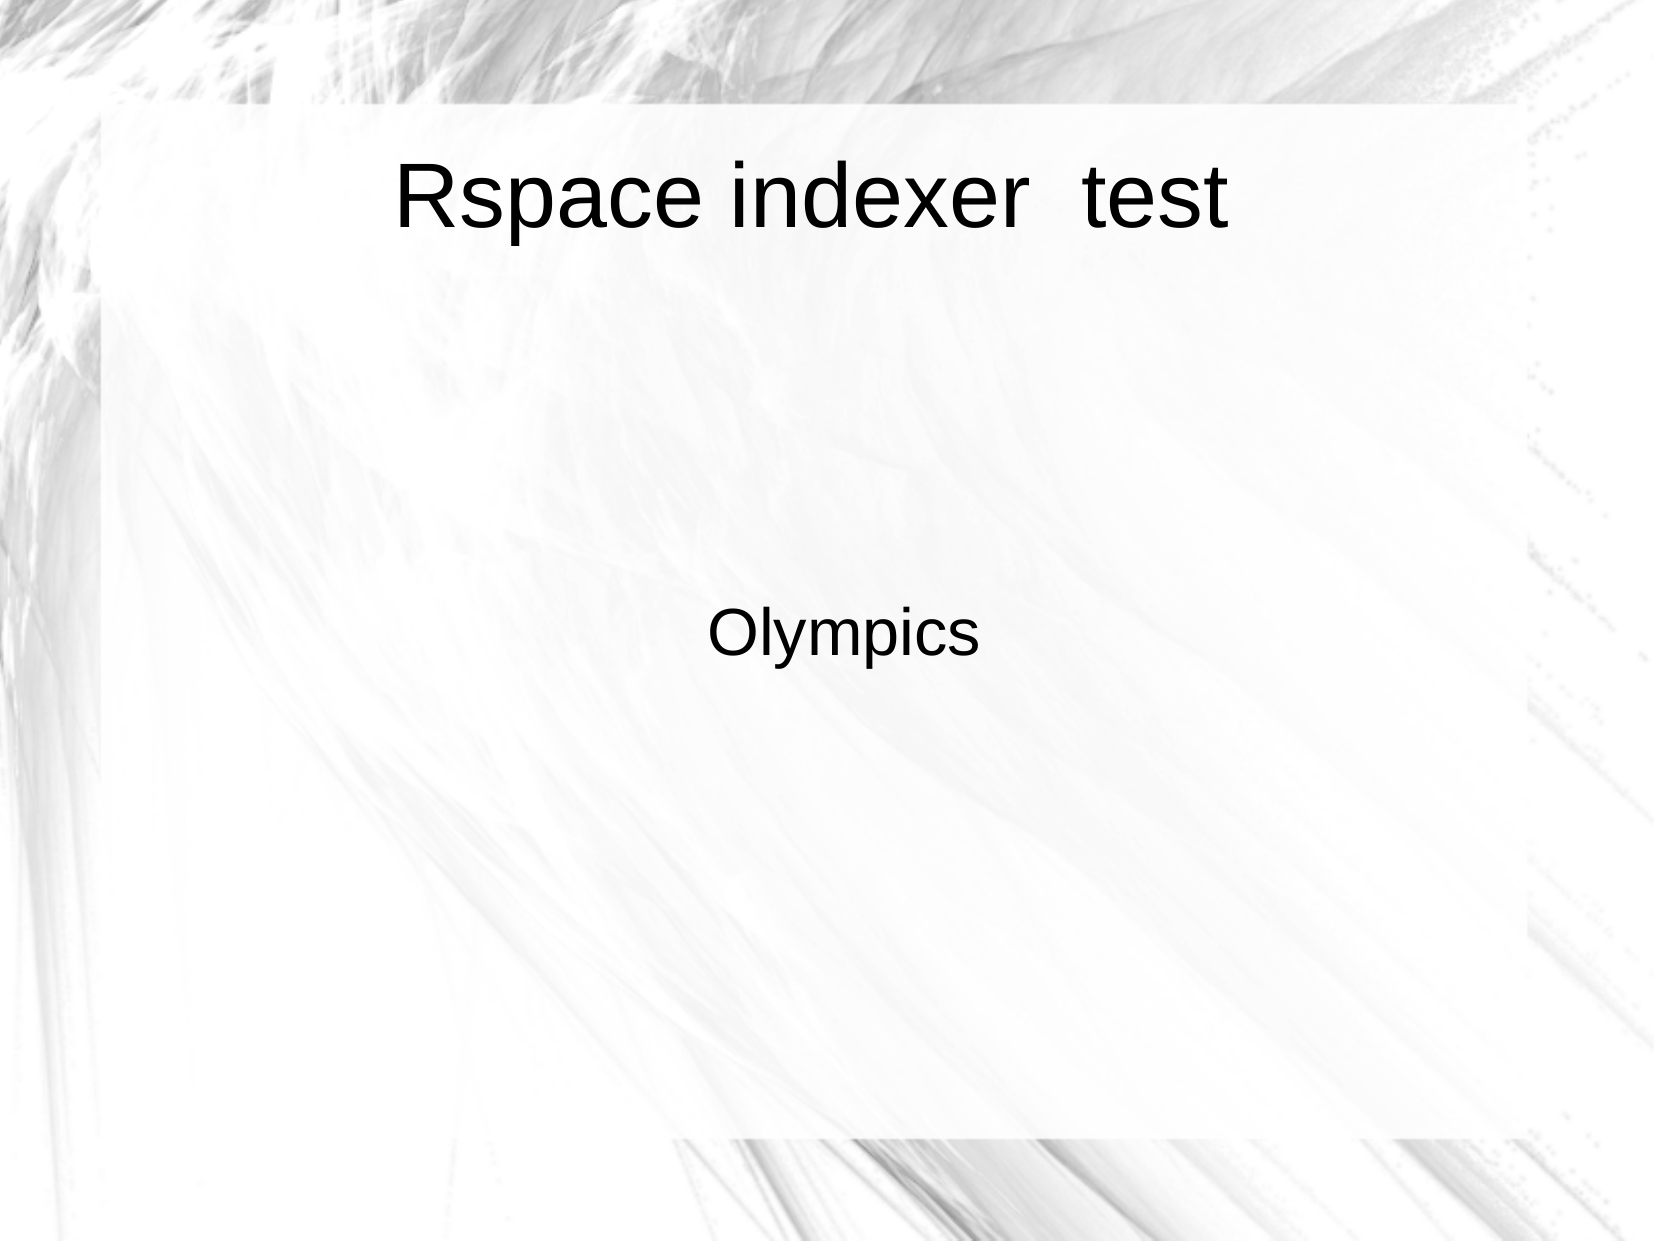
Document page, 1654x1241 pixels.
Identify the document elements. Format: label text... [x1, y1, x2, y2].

subtitle Olympics [118, 319, 1571, 945]
picture [0, 0, 1654, 1241]
title Rspace indexer test [118, 112, 1506, 281]
